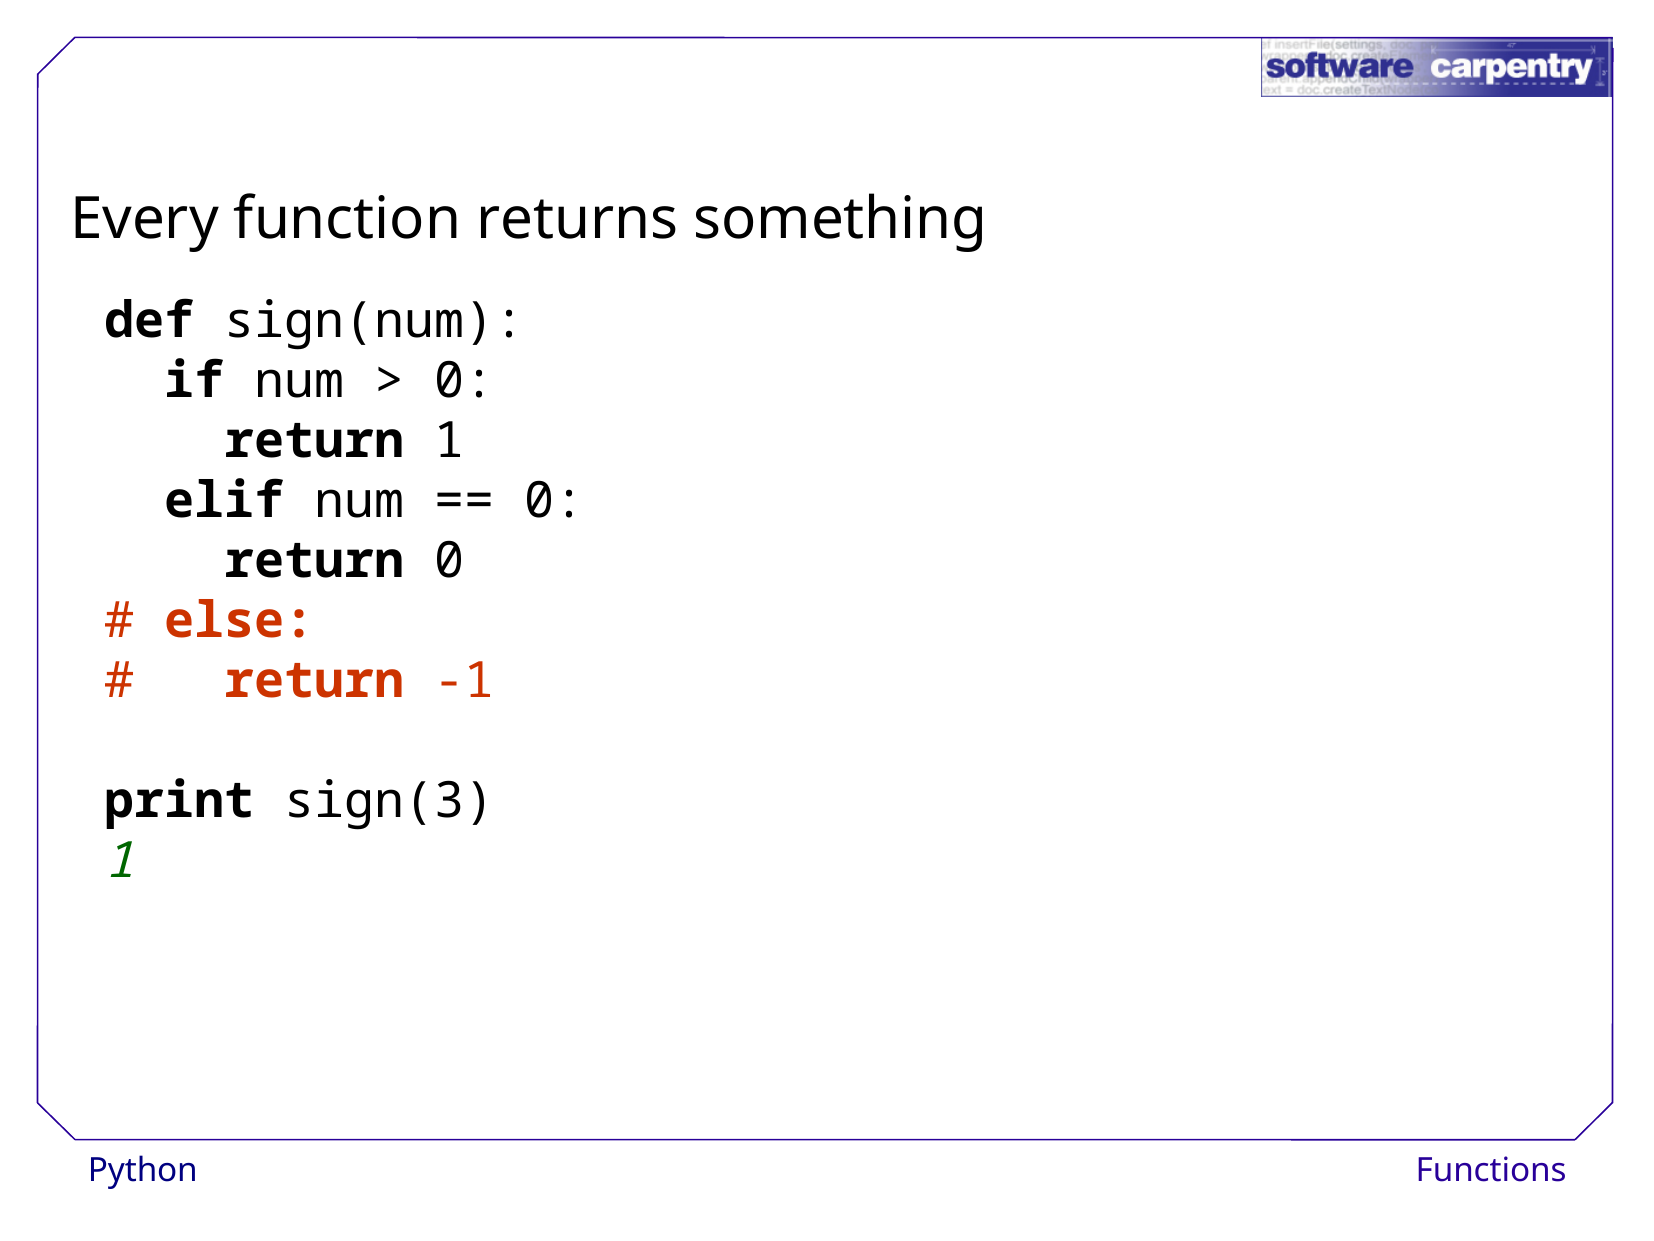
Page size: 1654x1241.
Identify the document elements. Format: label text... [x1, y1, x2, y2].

text_box def sign(num): if num > 0: return 1 elif num == 0: return 0 # else: # return -1 print sign(3) 1 [89, 279, 629, 1093]
picture [1261, 39, 1613, 97]
text_box Every function returns something [55, 138, 1153, 259]
